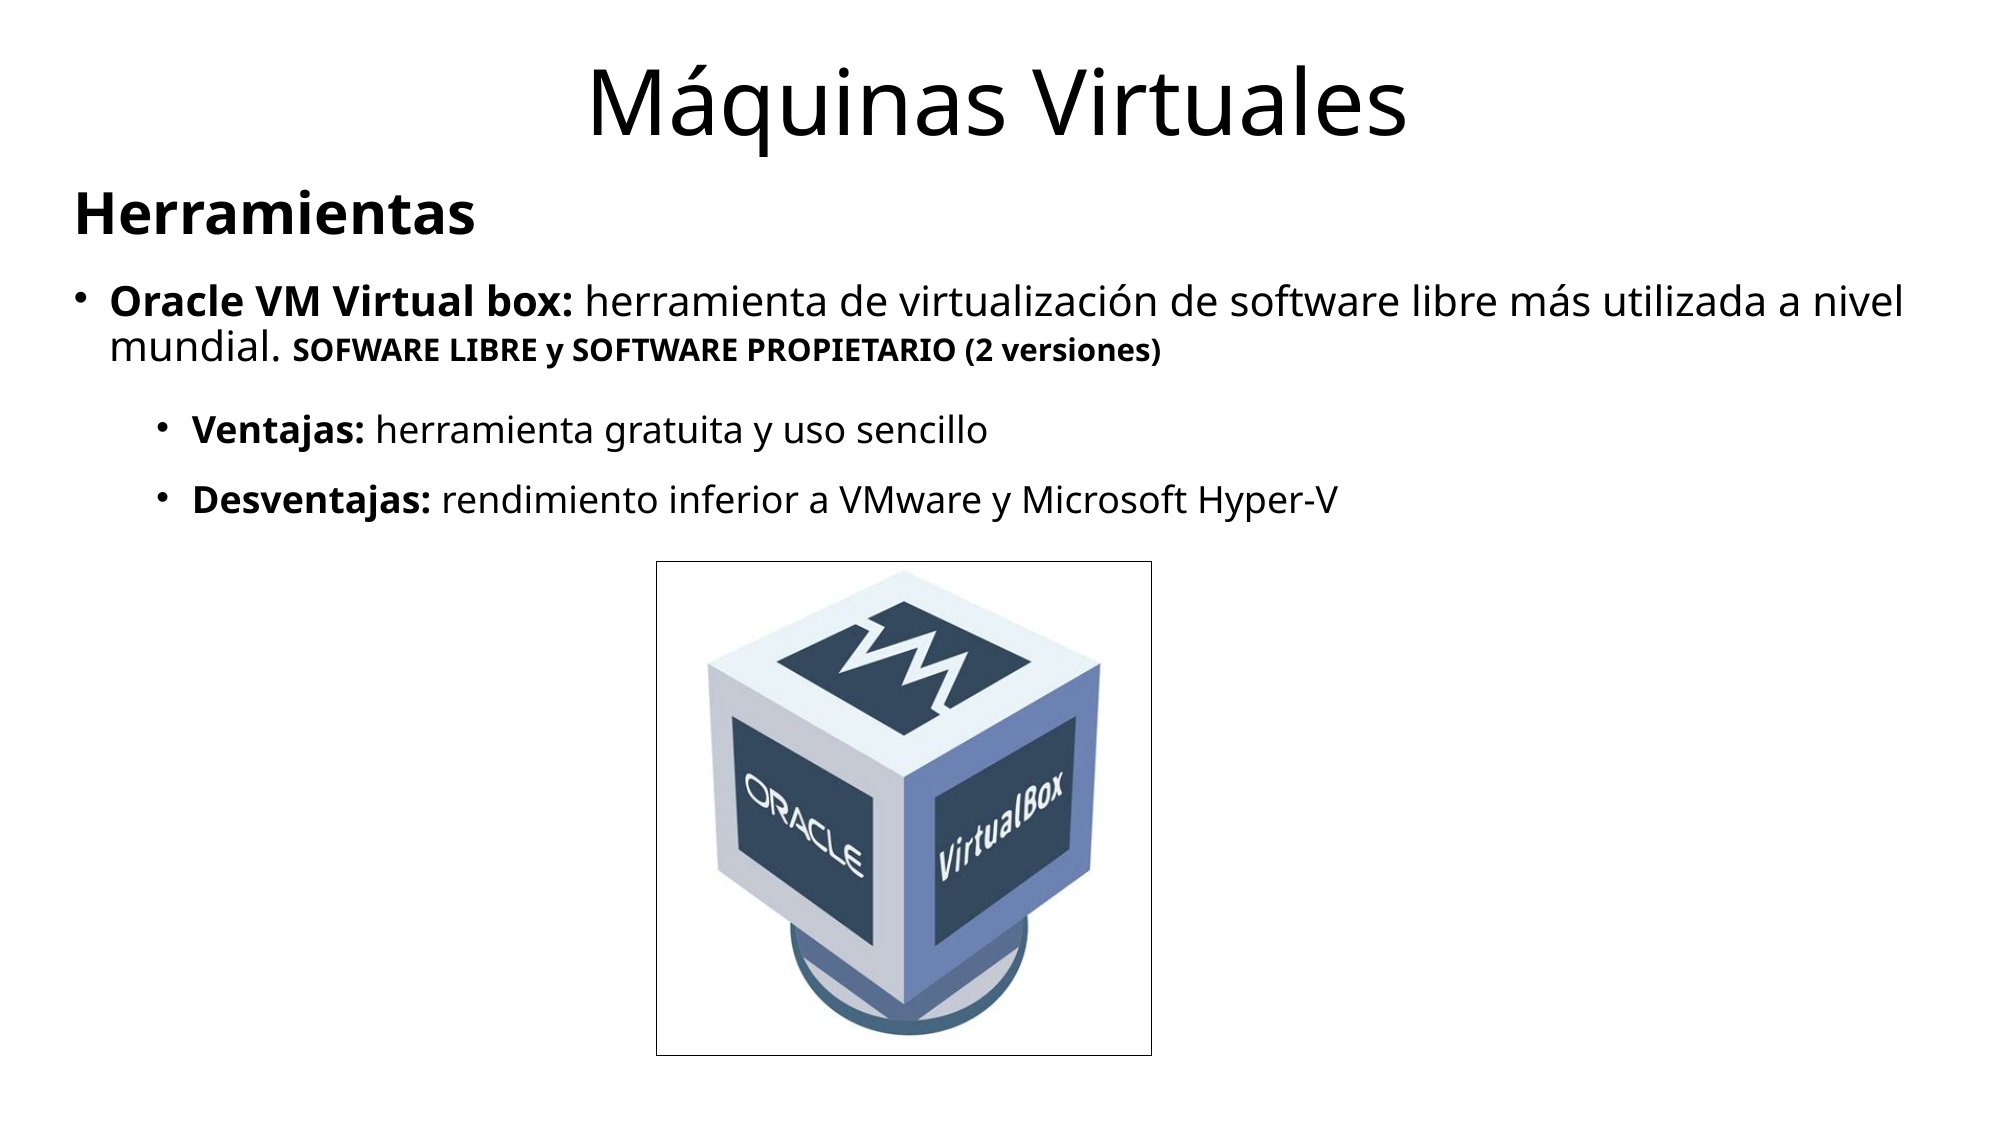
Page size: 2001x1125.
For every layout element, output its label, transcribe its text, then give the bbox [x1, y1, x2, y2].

picture [656, 560, 1152, 1056]
list Herramientas Oracle VM Virtual box: herramienta de virtualización de software libre más utilizada a nivel mundial. SOFWARE LIBRE y SOFTWARE PROPIETARIO (2 versiones) Ventajas: herramienta gratuita y uso sencillo Desventajas: rendimiento inferior a VMware y Microsoft Hyper-V [59, 177, 1949, 945]
text_box Máquinas Virtuales [135, 34, 1860, 177]
